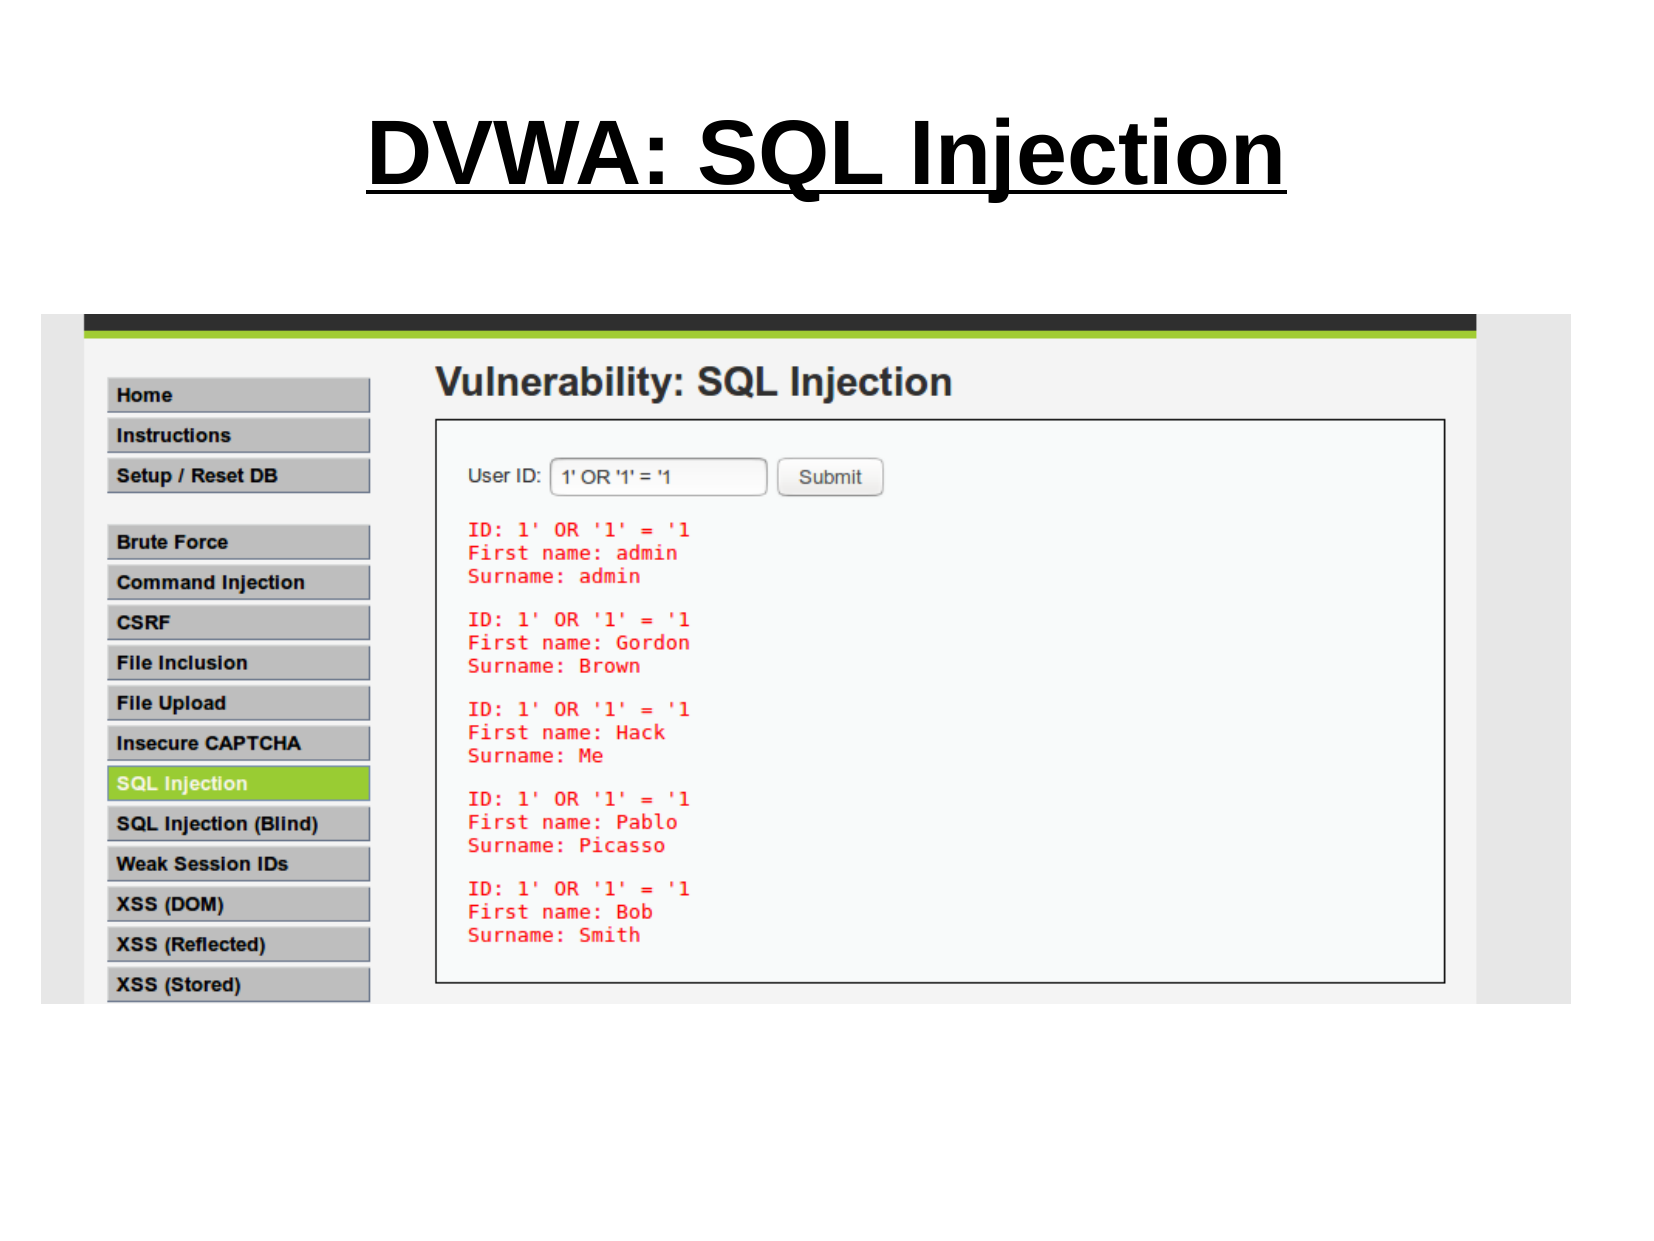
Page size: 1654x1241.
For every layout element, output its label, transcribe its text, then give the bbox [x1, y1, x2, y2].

picture [41, 314, 1571, 1004]
title DVWA: SQL Injection [82, 49, 1571, 257]
